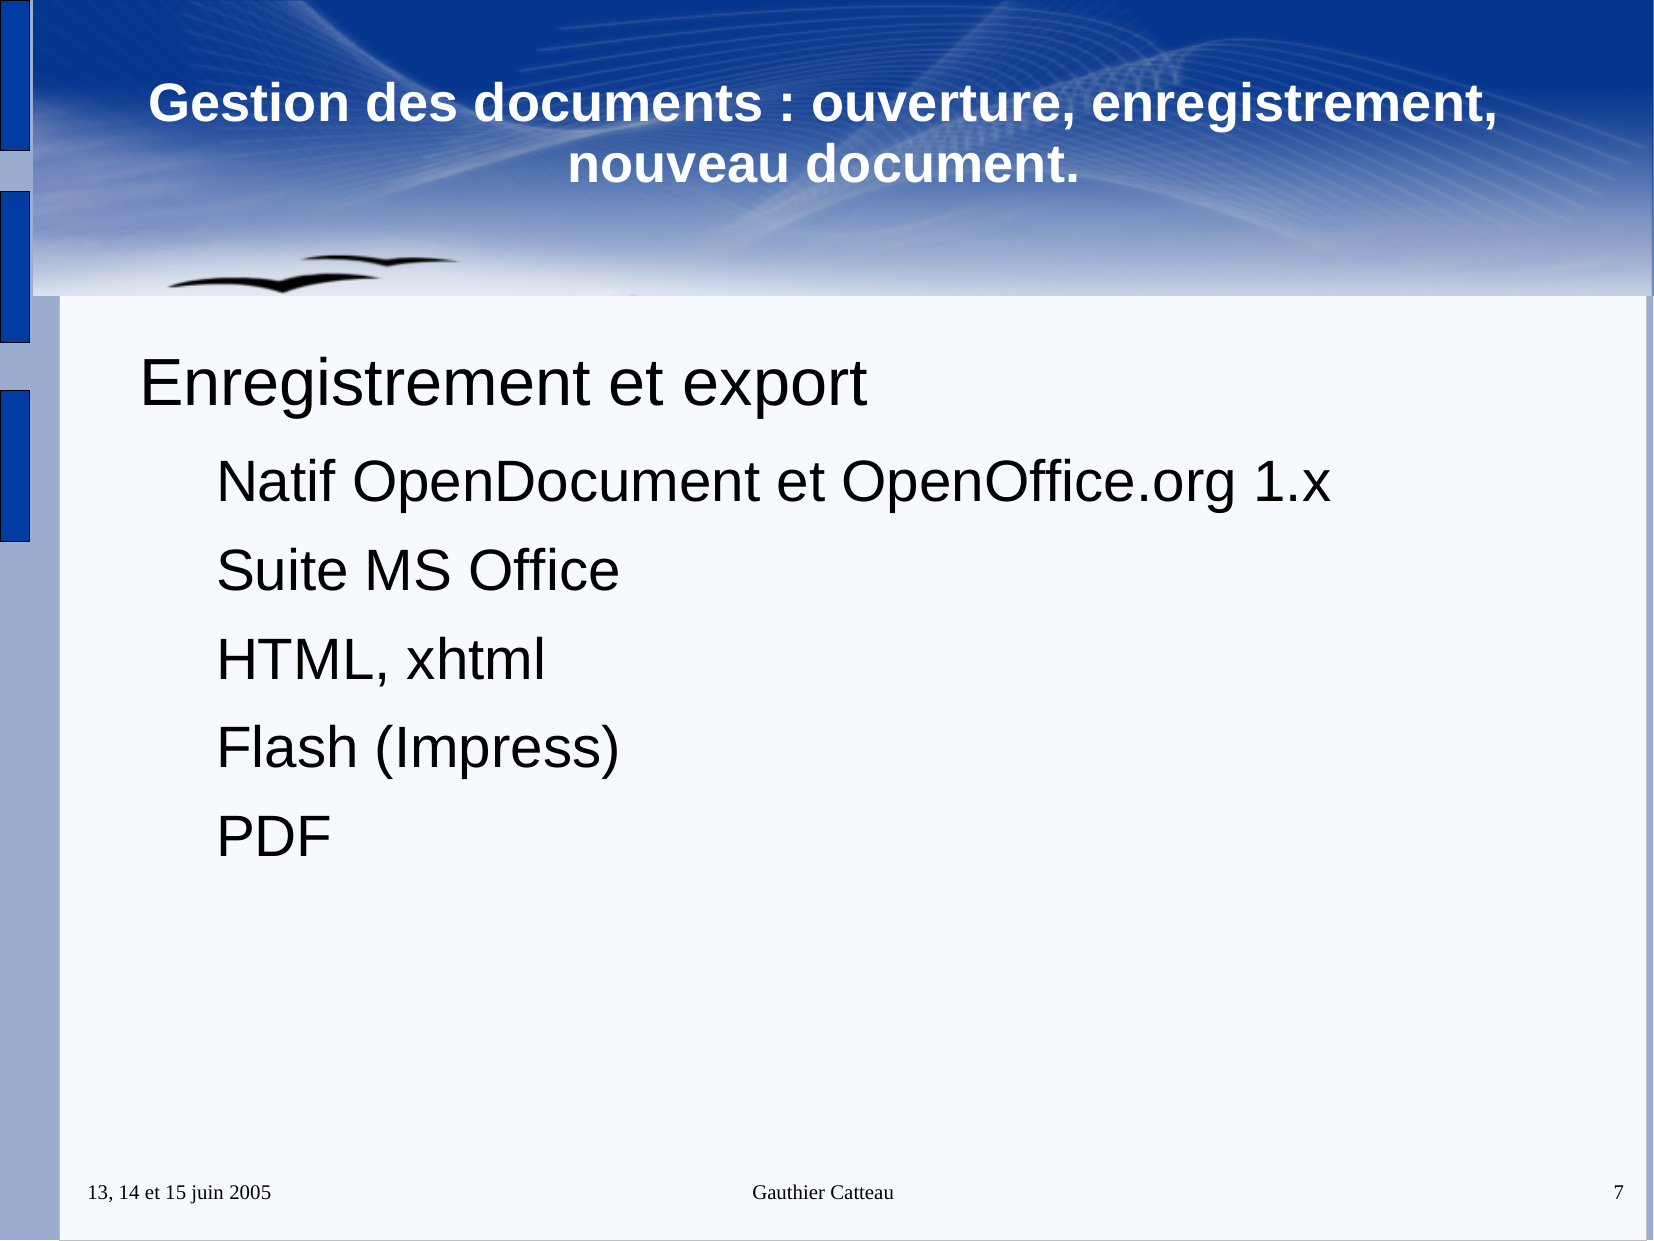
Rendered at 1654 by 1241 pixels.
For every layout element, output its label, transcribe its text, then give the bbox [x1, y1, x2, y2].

picture [33, 0, 1654, 296]
title Gestion des documents : ouverture, enregistrement, nouveau document. [118, 29, 1531, 237]
list Enregistrement et export Natif OpenDocument et OpenOffice.org 1.x Suite MS Office HTML, xhtml Flash (Impress) PDF [121, 344, 1534, 1211]
